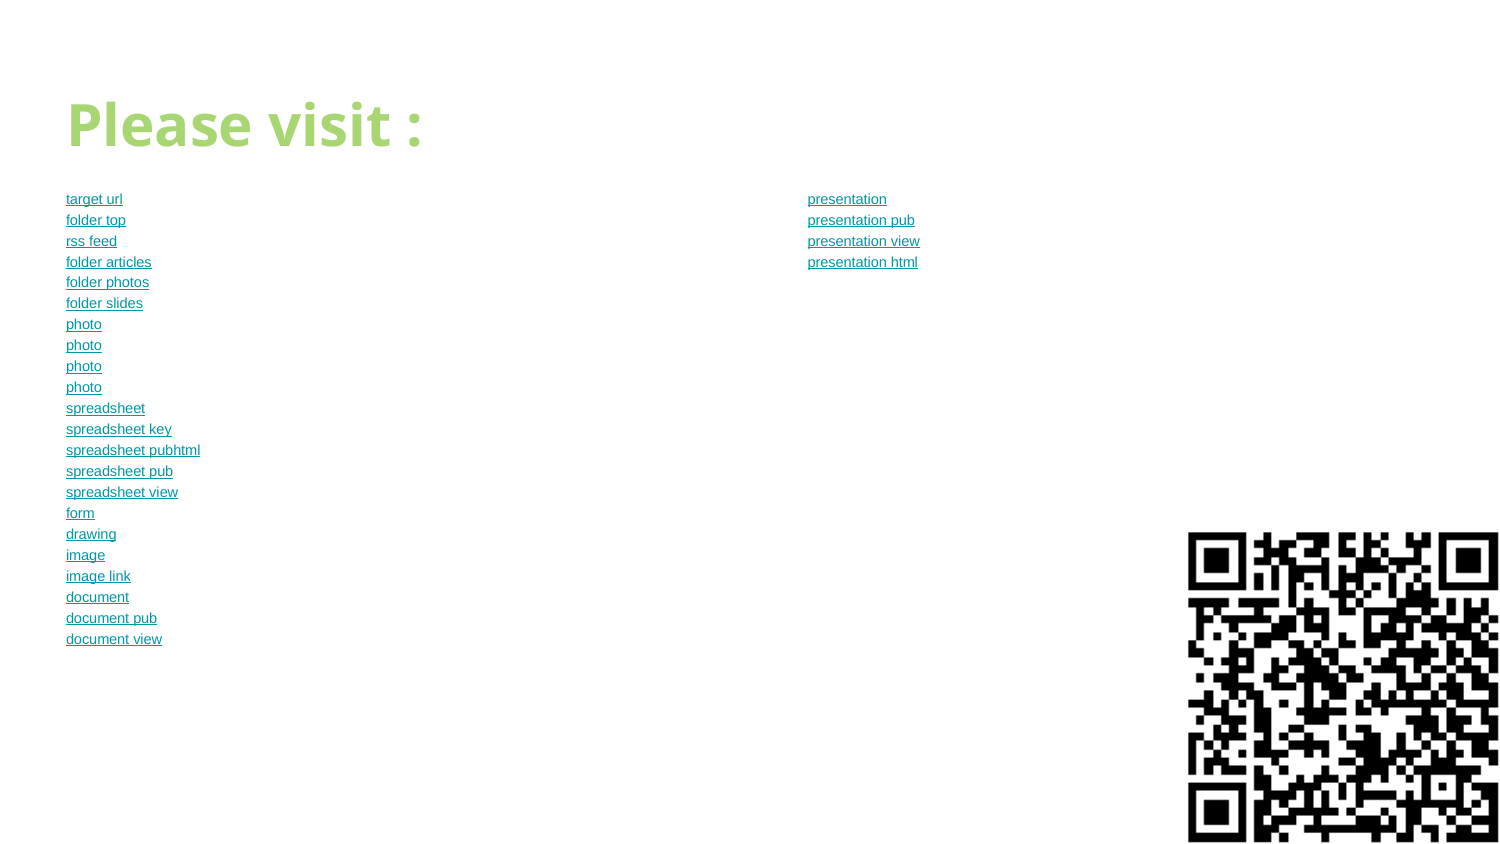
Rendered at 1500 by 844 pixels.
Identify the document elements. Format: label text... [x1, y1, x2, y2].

picture [1187, 531, 1500, 844]
list presentation presentation pub presentation view presentation html [792, 189, 1449, 750]
title Please visit : [51, 72, 1449, 167]
list target url folder top rss feed folder articles folder photos folder slides photo photo photo photo spreadsheet spreadsheet key spreadsheet pubhtml spreadsheet pub spreadsheet view form drawing image image link document document pub document view [51, 189, 708, 750]
